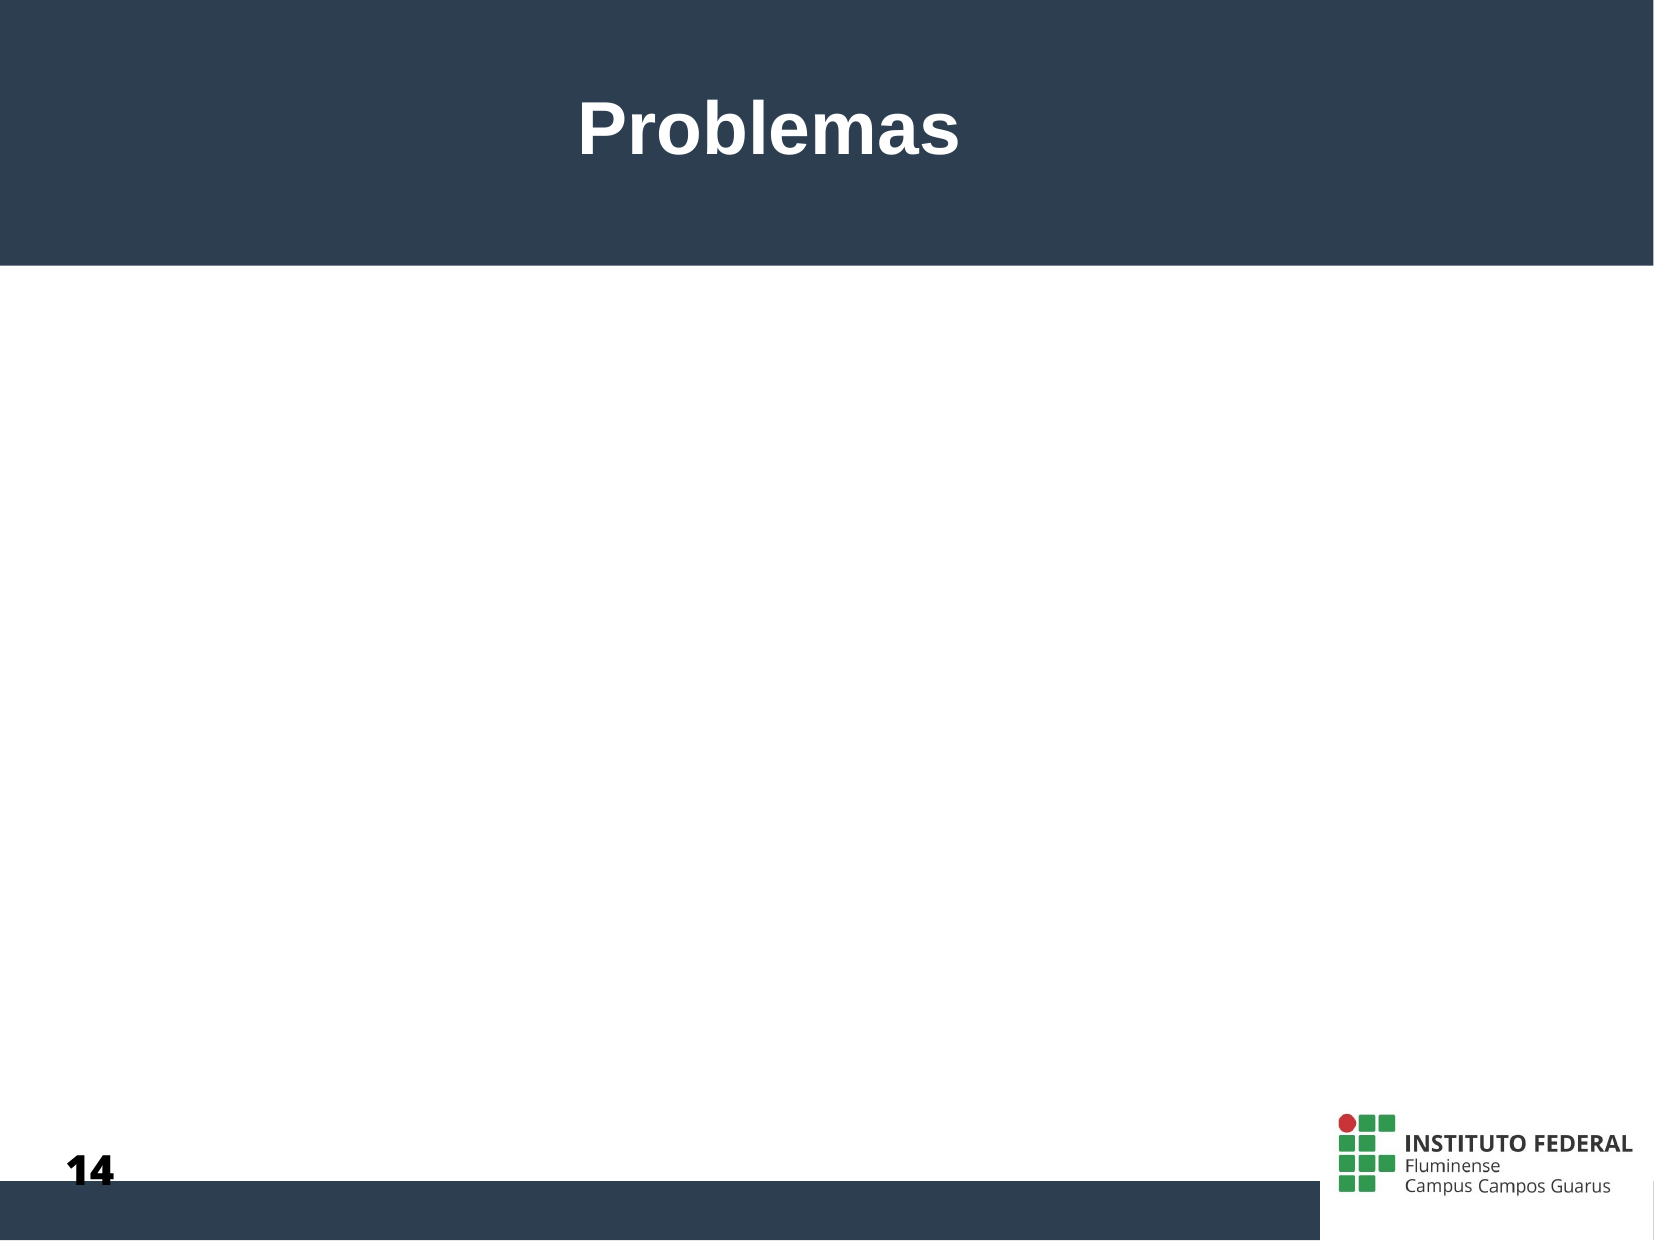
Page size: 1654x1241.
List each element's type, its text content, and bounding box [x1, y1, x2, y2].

picture [1320, 1074, 1654, 1241]
title Problemas [59, 49, 1595, 207]
